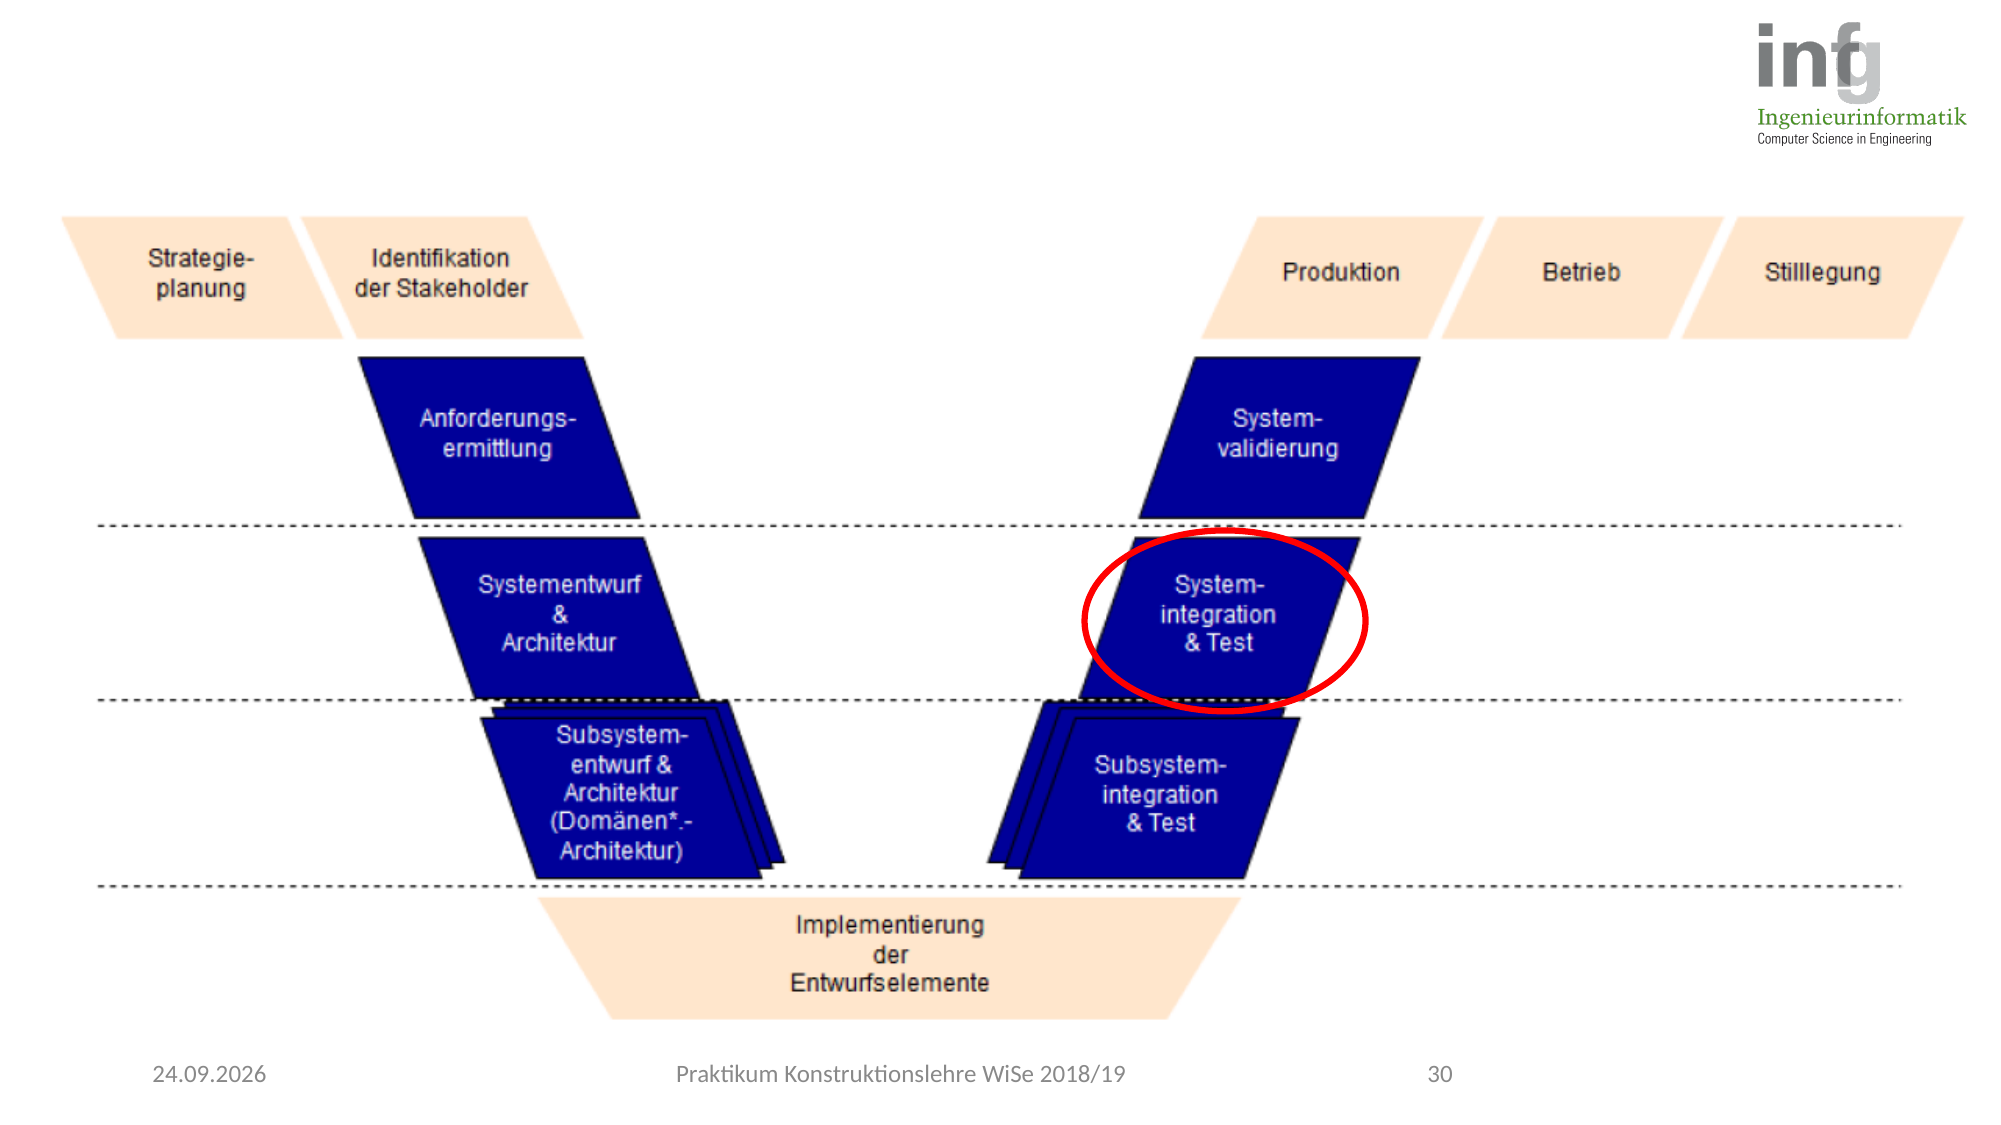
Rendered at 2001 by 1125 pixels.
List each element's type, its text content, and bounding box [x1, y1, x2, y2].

text_box Praktikum Konstruktionslehre WiSe 2018/19 [403, 1042, 1400, 1103]
picture [42, 155, 1982, 1059]
text_box 10.01.2019 [137, 1042, 403, 1103]
text_box 30 [1412, 1042, 1863, 1103]
